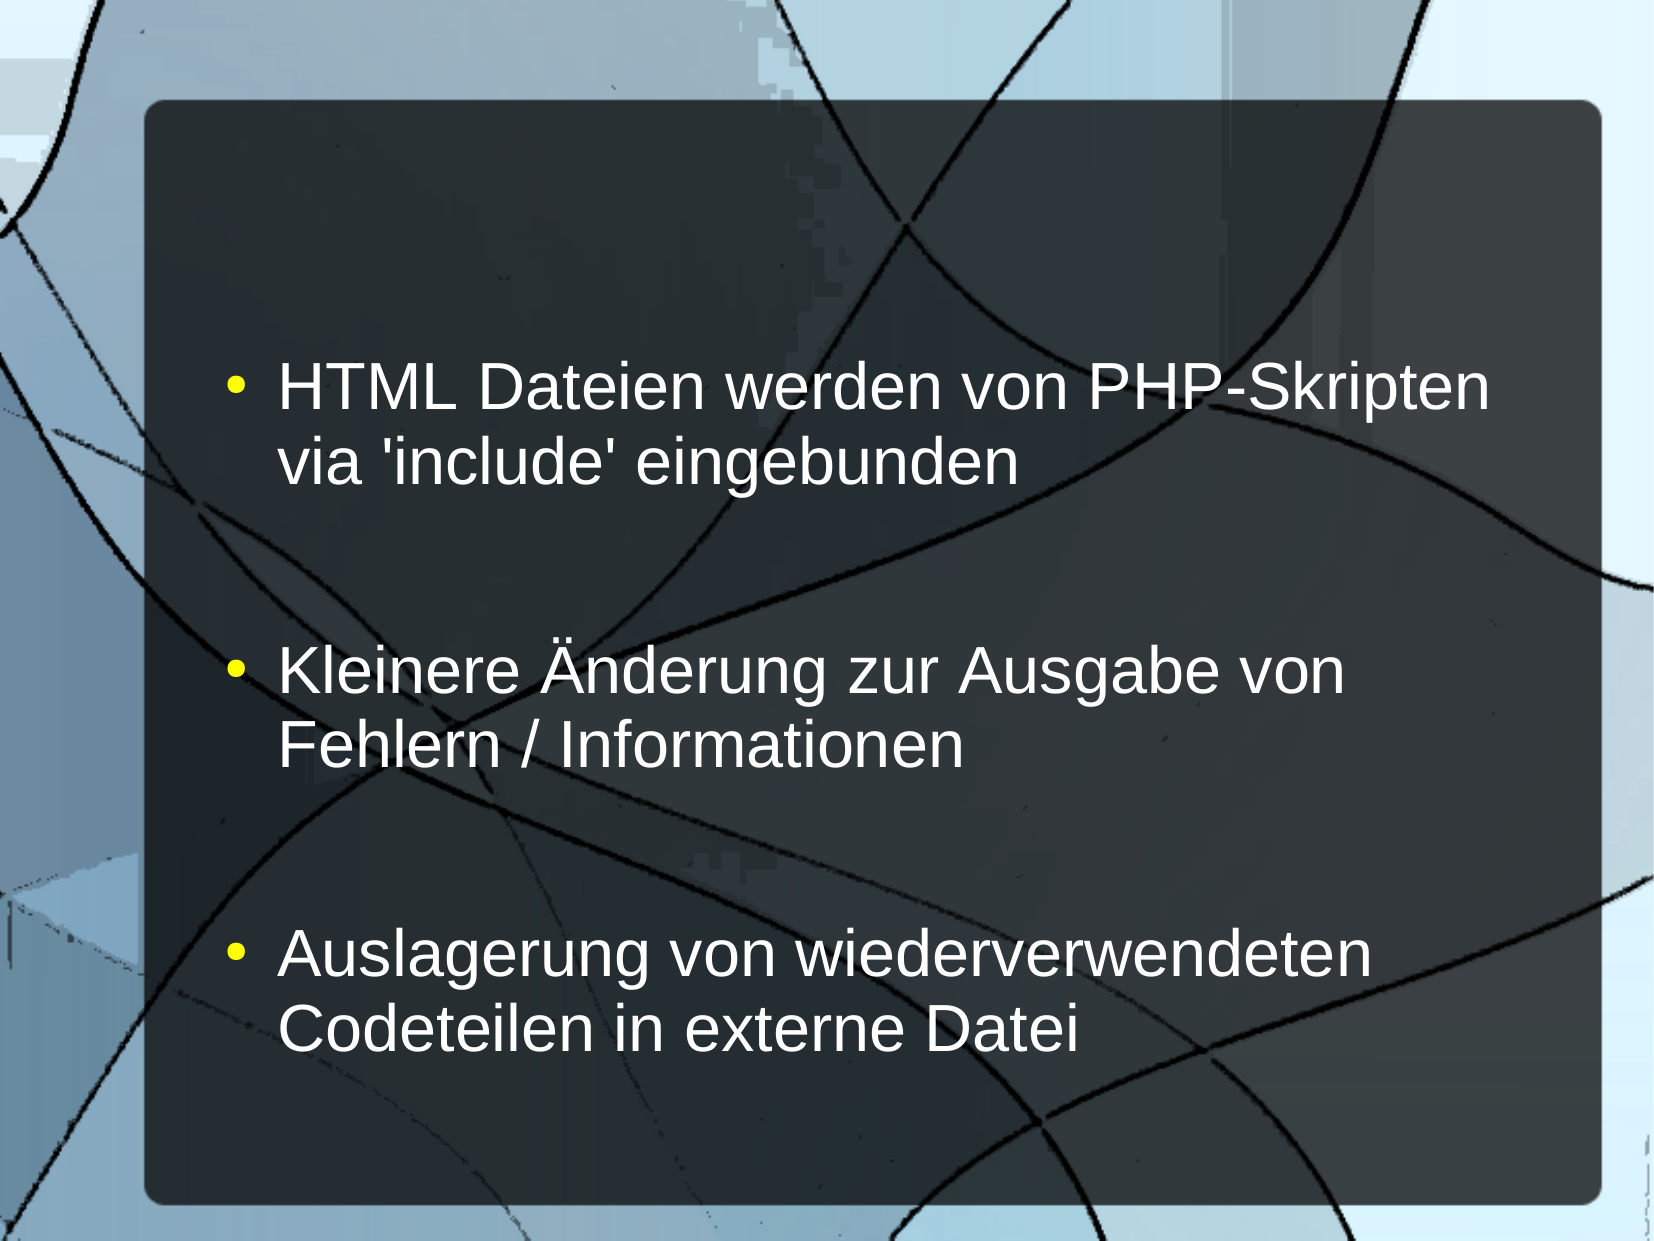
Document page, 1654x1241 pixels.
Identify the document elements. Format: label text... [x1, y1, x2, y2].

list HTML Dateien werden von PHP-Skripten via 'include' eingebunden Kleinere Änderung zur Ausgabe von Fehlern / Informationen Auslagerung von wiederverwendeten Codeteilen in externe Datei [206, 349, 1571, 1066]
picture [0, 0, 1654, 1241]
